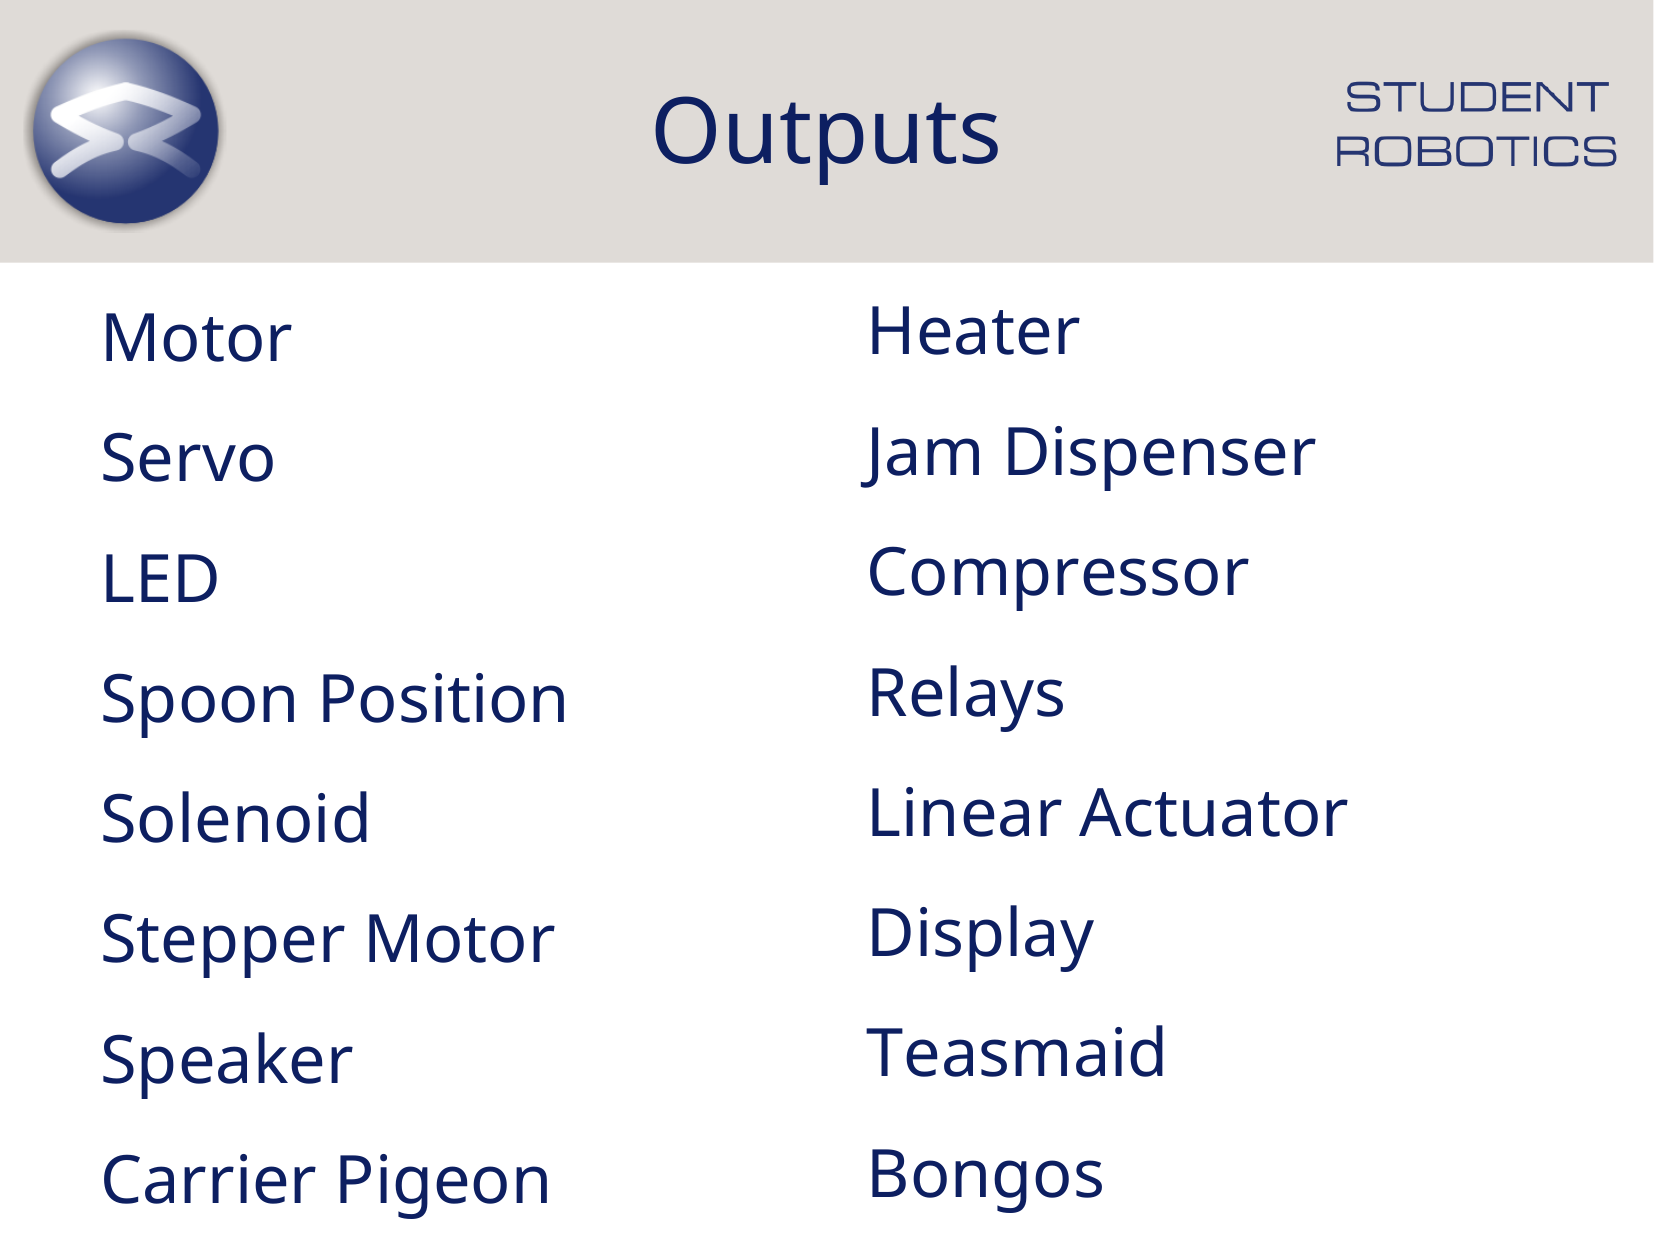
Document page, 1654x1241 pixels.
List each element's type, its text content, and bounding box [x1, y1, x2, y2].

picture [1571, 68, 1633, 174]
picture [9, 19, 82, 245]
list Motor Servo LED Spoon Position Solenoid Stepper Motor Speaker Carrier Pigeon Release [82, 290, 809, 1191]
list Heater Jam Dispenser Compressor Relays Linear Actuator Display Teasmaid Bongos [848, 283, 1576, 1107]
title Outputs [82, 7, 1571, 250]
